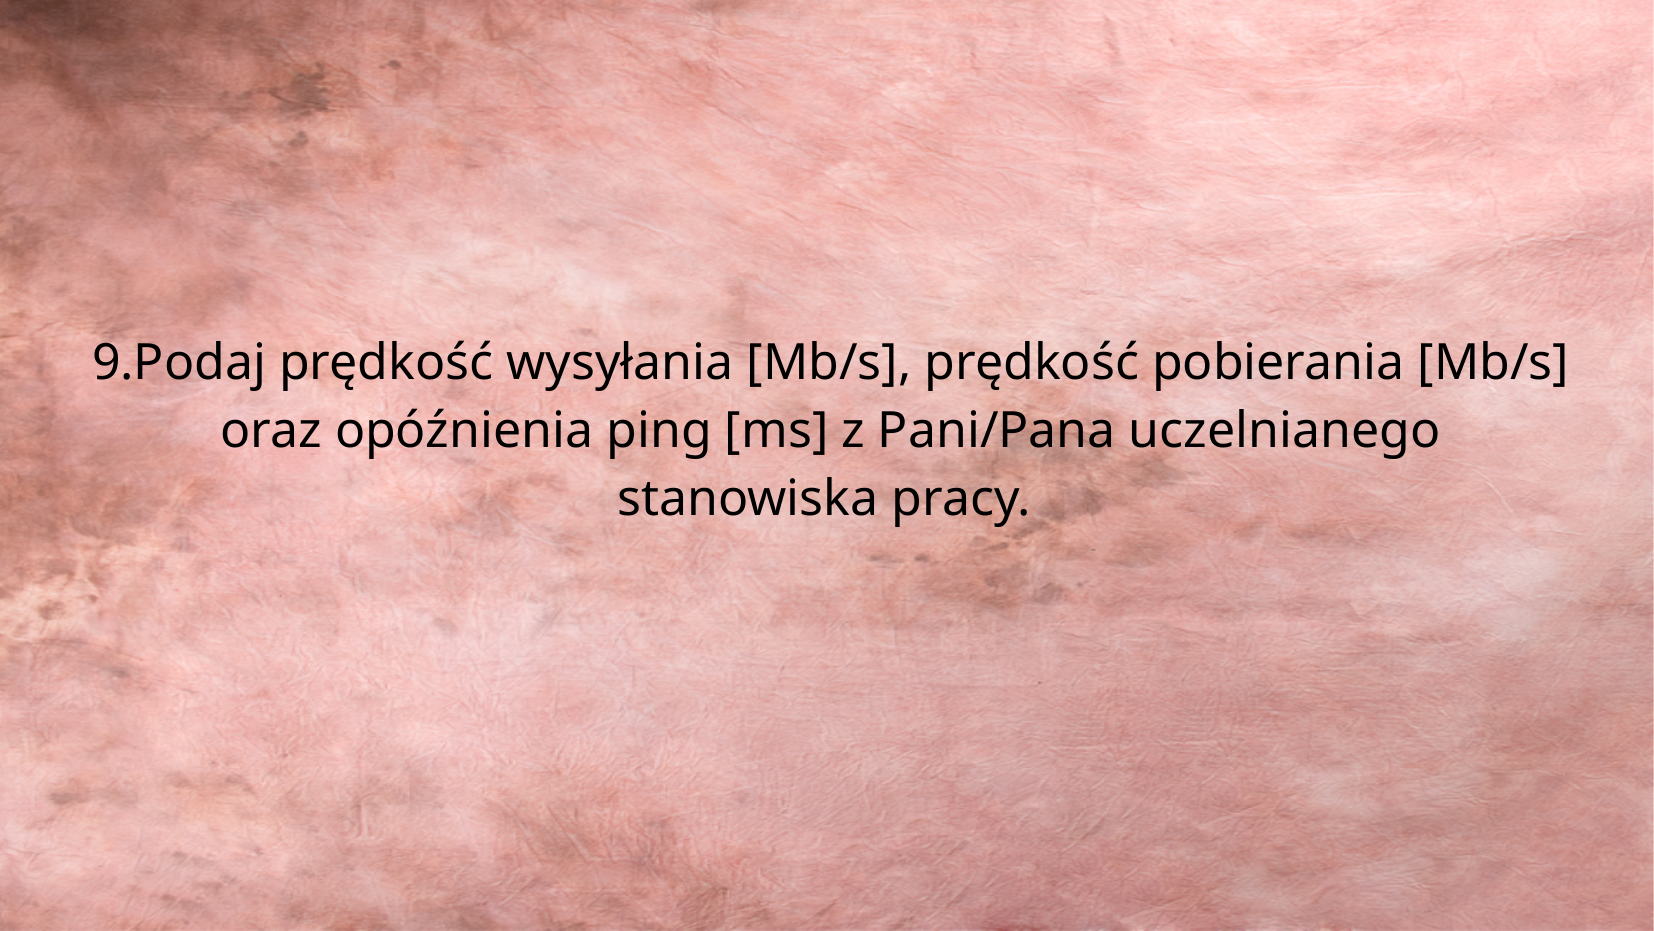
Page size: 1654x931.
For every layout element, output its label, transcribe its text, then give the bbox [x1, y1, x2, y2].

picture [0, 0, 1654, 931]
title 9.Podaj prędkość wysyłania [Mb/s], prędkość pobierania [Mb/s] oraz opóźnienia ping [ms] z Pani/Pana uczelnianego stanowiska pracy. [86, 362, 1576, 563]
